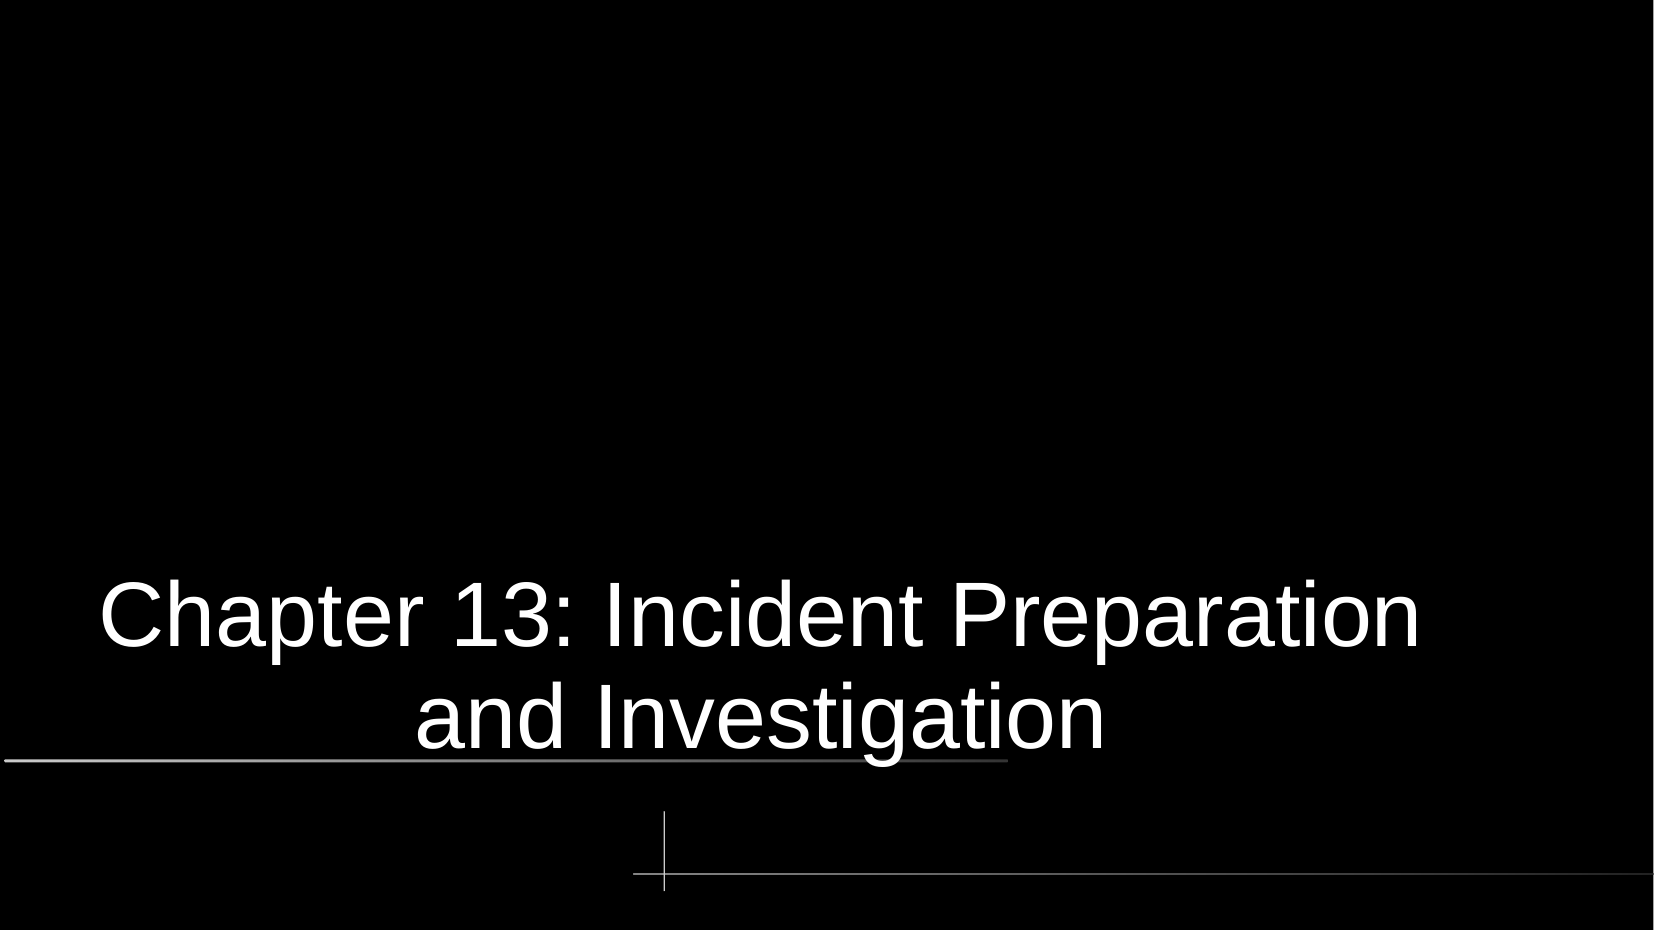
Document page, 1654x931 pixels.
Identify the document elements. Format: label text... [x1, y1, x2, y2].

title Chapter 13: Incident Preparation and Investigation [23, 563, 1501, 769]
